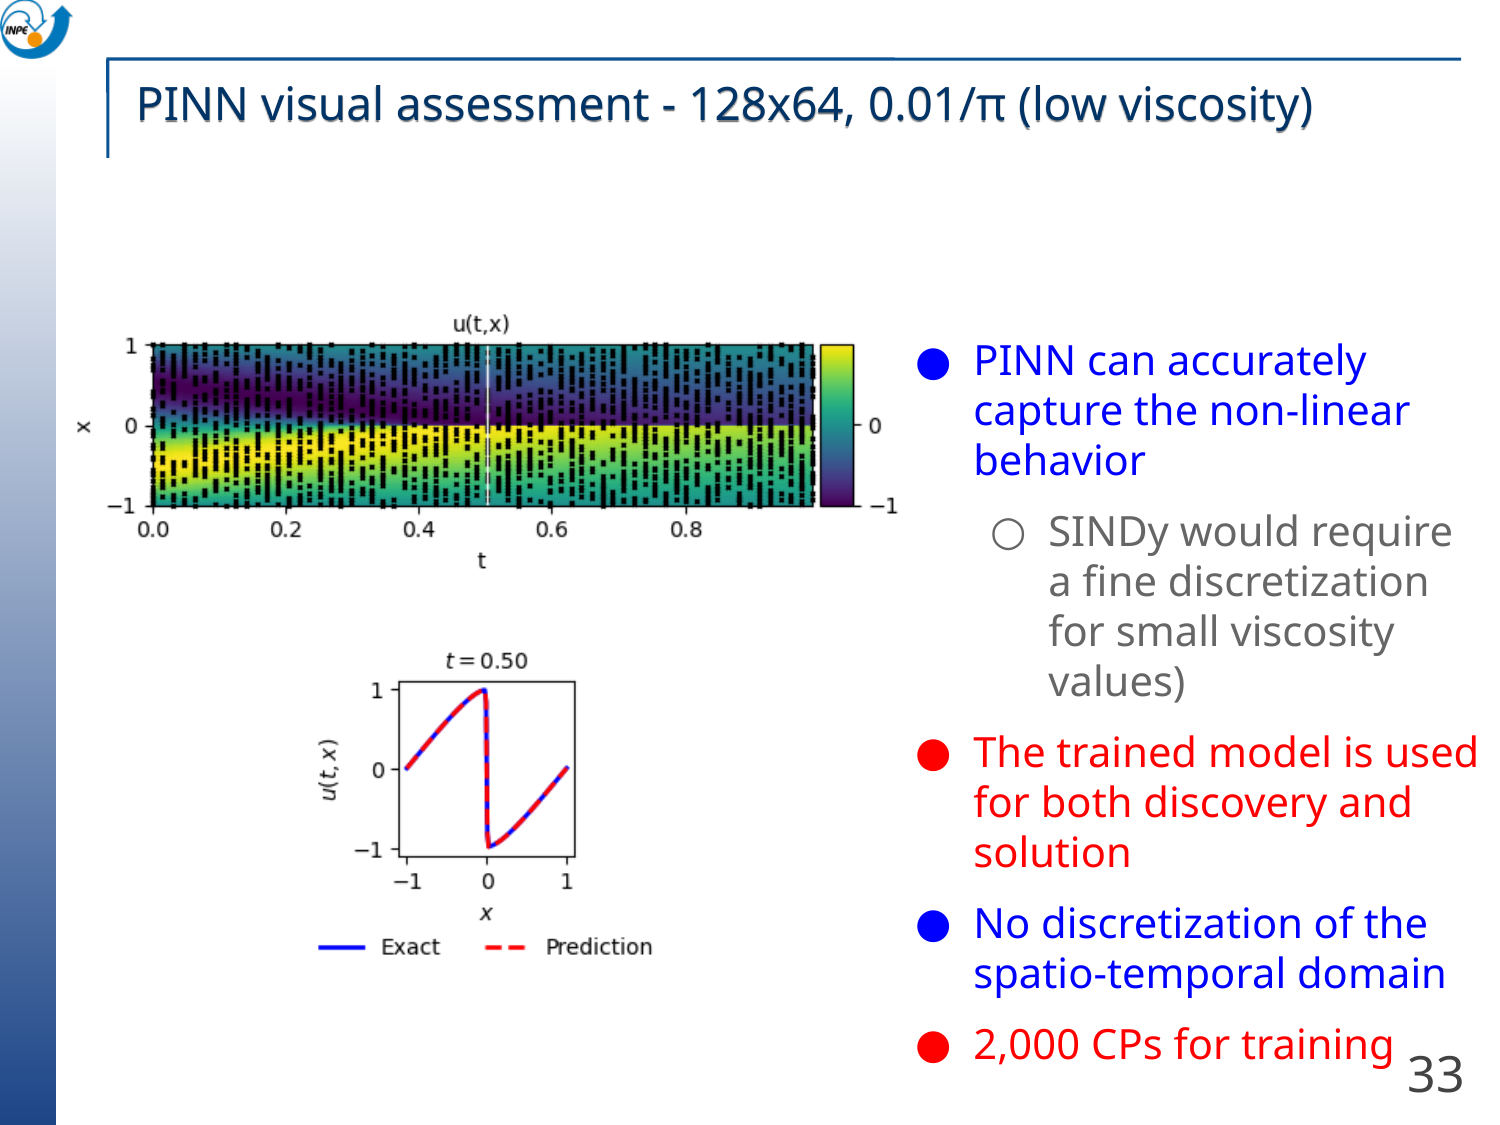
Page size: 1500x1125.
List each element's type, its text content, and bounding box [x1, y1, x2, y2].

picture [0, 0, 73, 59]
picture [295, 636, 678, 984]
text_box PINN can accurately capture the non-linear behavior SINDy would require a fine discretization for small viscosity values) The trained model is used for both discovery and solution No discretization of the spatio-temporal domain 2,000 CPs for training [883, 318, 1500, 1050]
picture [59, 299, 914, 589]
slide_number 1 [1389, 1050, 1480, 1120]
title PINN visual assessment - 128x64, 0.01/π (low viscosity) [106, 59, 1490, 181]
